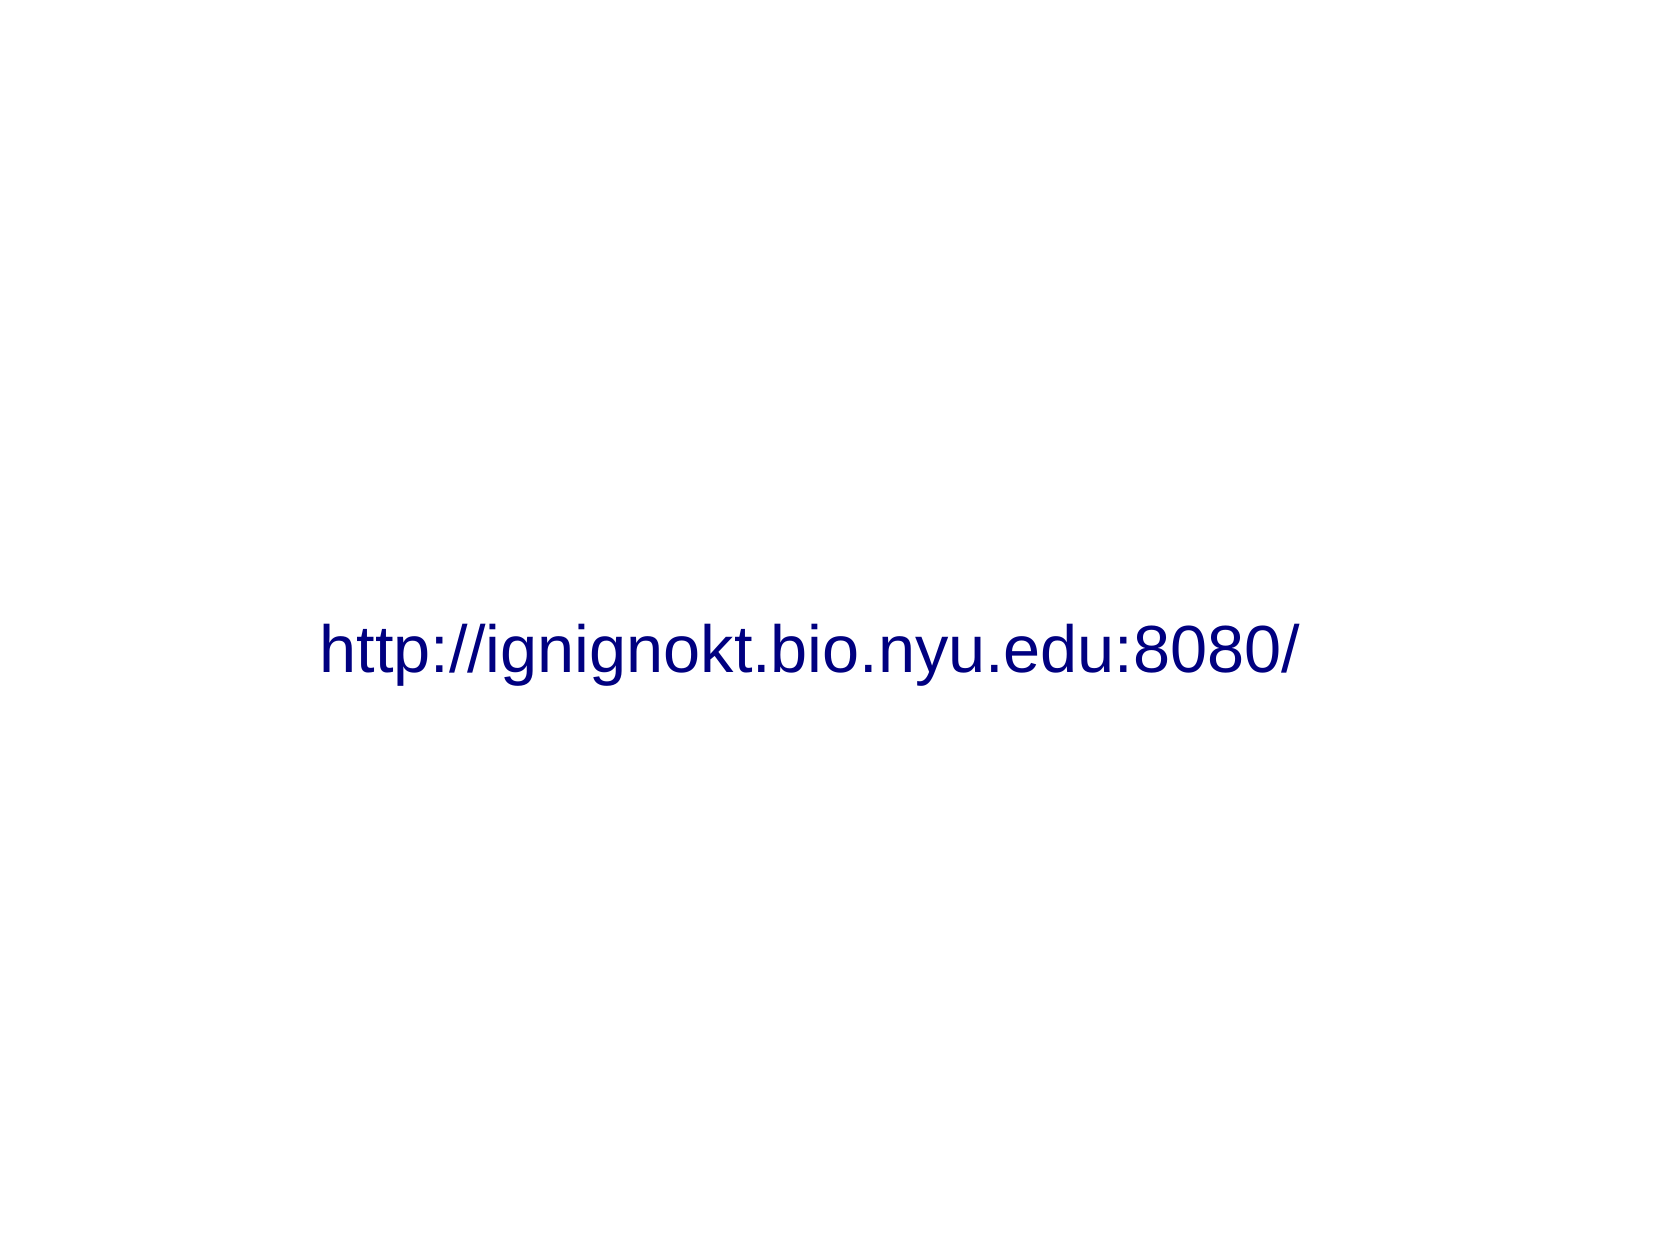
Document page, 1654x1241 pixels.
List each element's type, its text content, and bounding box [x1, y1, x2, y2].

subtitle http://ignignokt.bio.nyu.edu:8080/ [82, 290, 1538, 1010]
